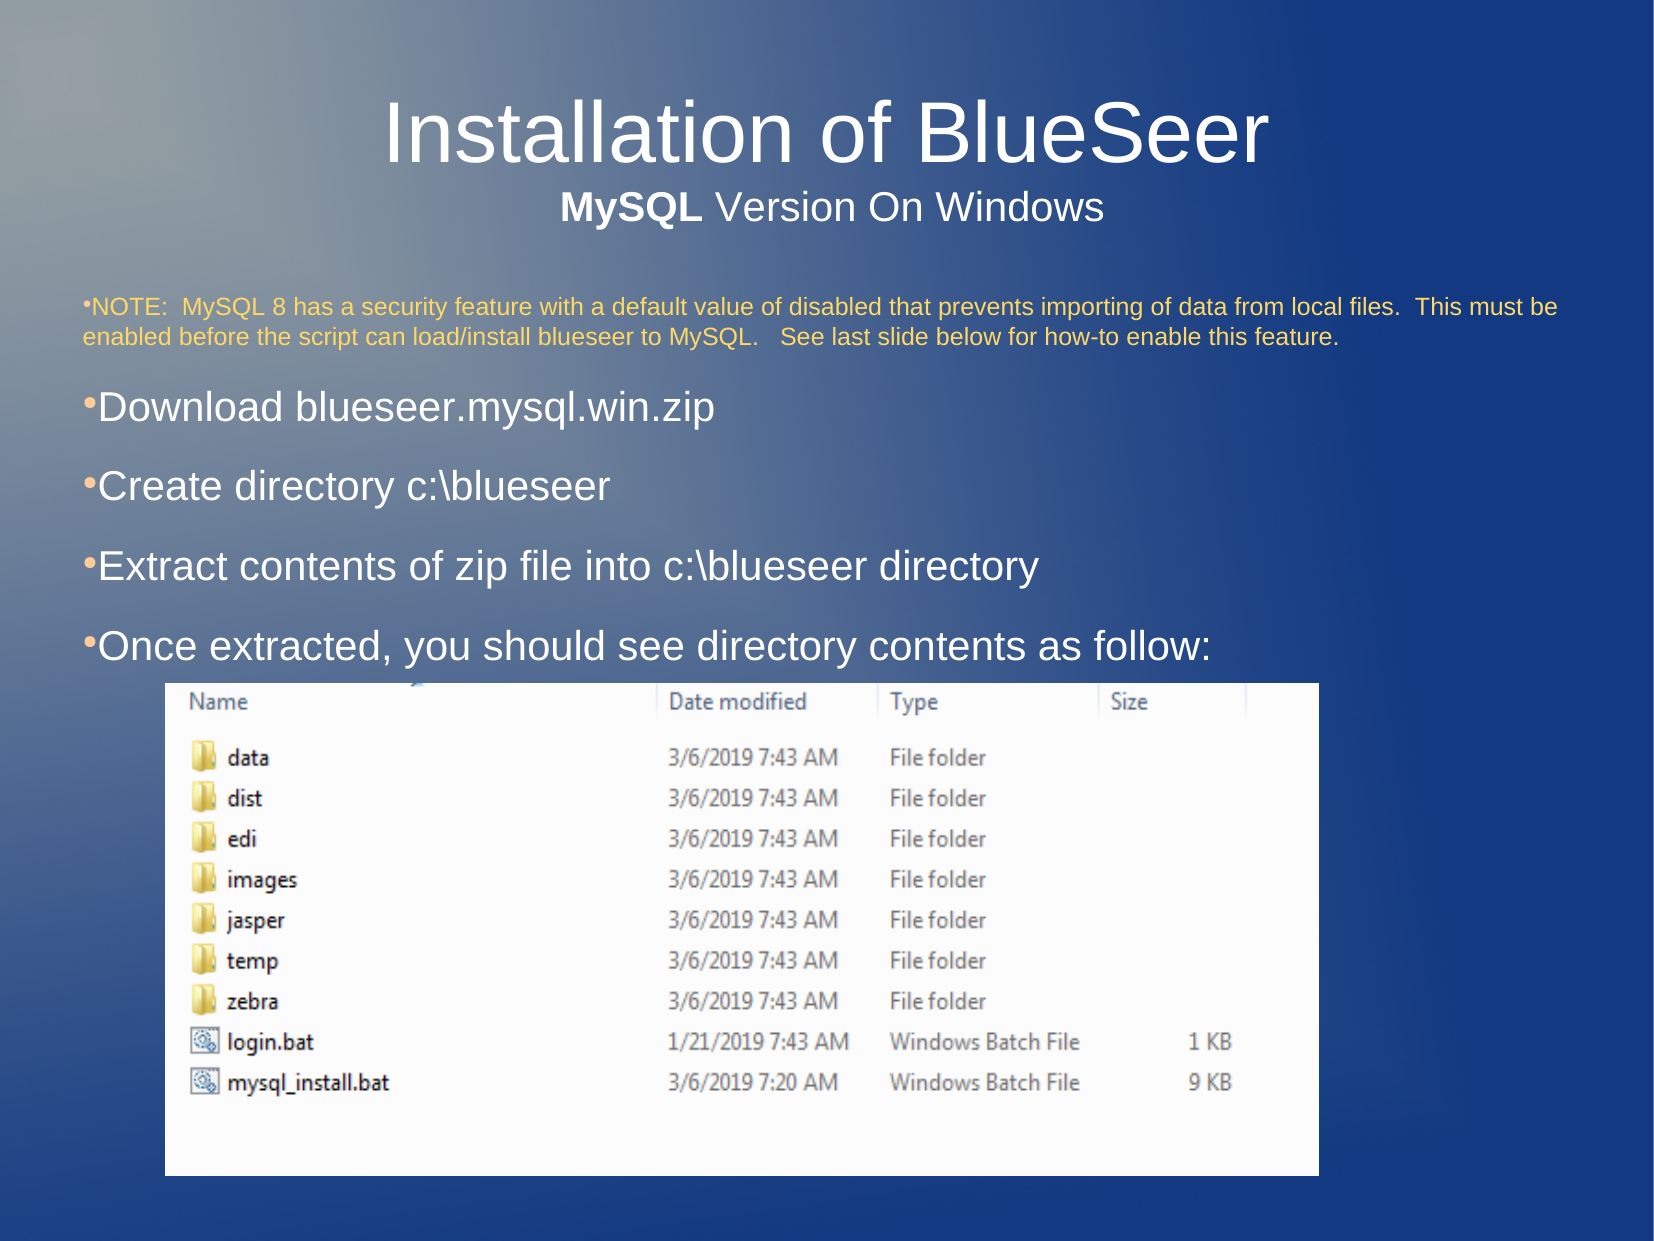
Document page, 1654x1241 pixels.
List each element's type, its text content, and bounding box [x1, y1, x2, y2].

title Installation of BlueSeer MySQL Version On Windows [82, 49, 1571, 257]
list NOTE: MySQL 8 has a security feature with a default value of disabled that prevents importing of data from local files. This must be enabled before the script can load/install blueseer to MySQL. See last slide below for how-to enable this feature. Download blueseer.mysql.win.zip Create directory c:\blueseer Extract contents of zip file into c:\blueseer directory Once extracted, you should see directory contents as follow: [82, 290, 1571, 673]
picture [0, 0, 1654, 1241]
